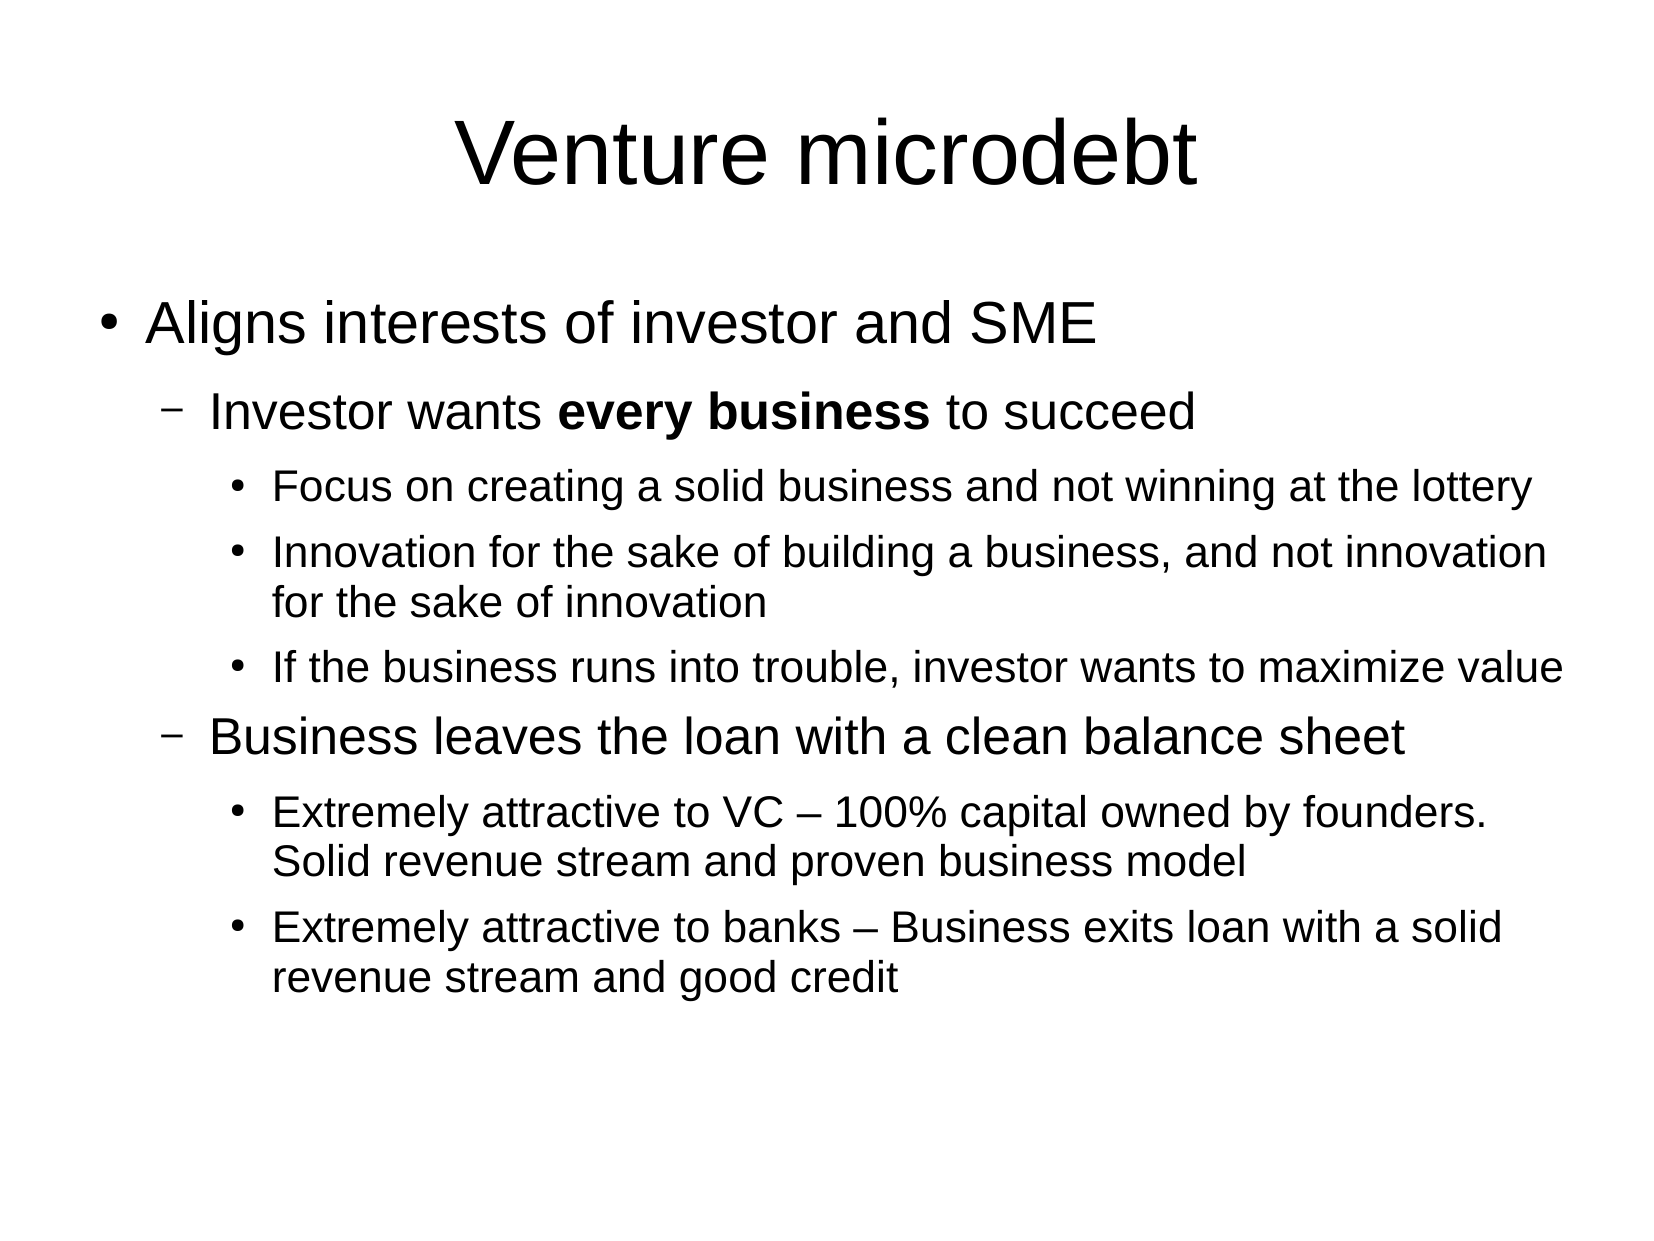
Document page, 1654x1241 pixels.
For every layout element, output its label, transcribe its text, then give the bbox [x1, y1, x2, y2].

list Aligns interests of investor and SME Investor wants every business to succeed Focus on creating a solid business and not winning at the lottery Innovation for the sake of building a business, and not innovation for the sake of innovation If the business runs into trouble, investor wants to maximize value Business leaves the loan with a clean balance sheet Extremely attractive to VC – 100% capital owned by founders. Solid revenue stream and proven business model Extremely attractive to banks – Business exits loan with a solid revenue stream and good credit [82, 290, 1571, 1010]
title Venture microdebt [82, 49, 1571, 257]
